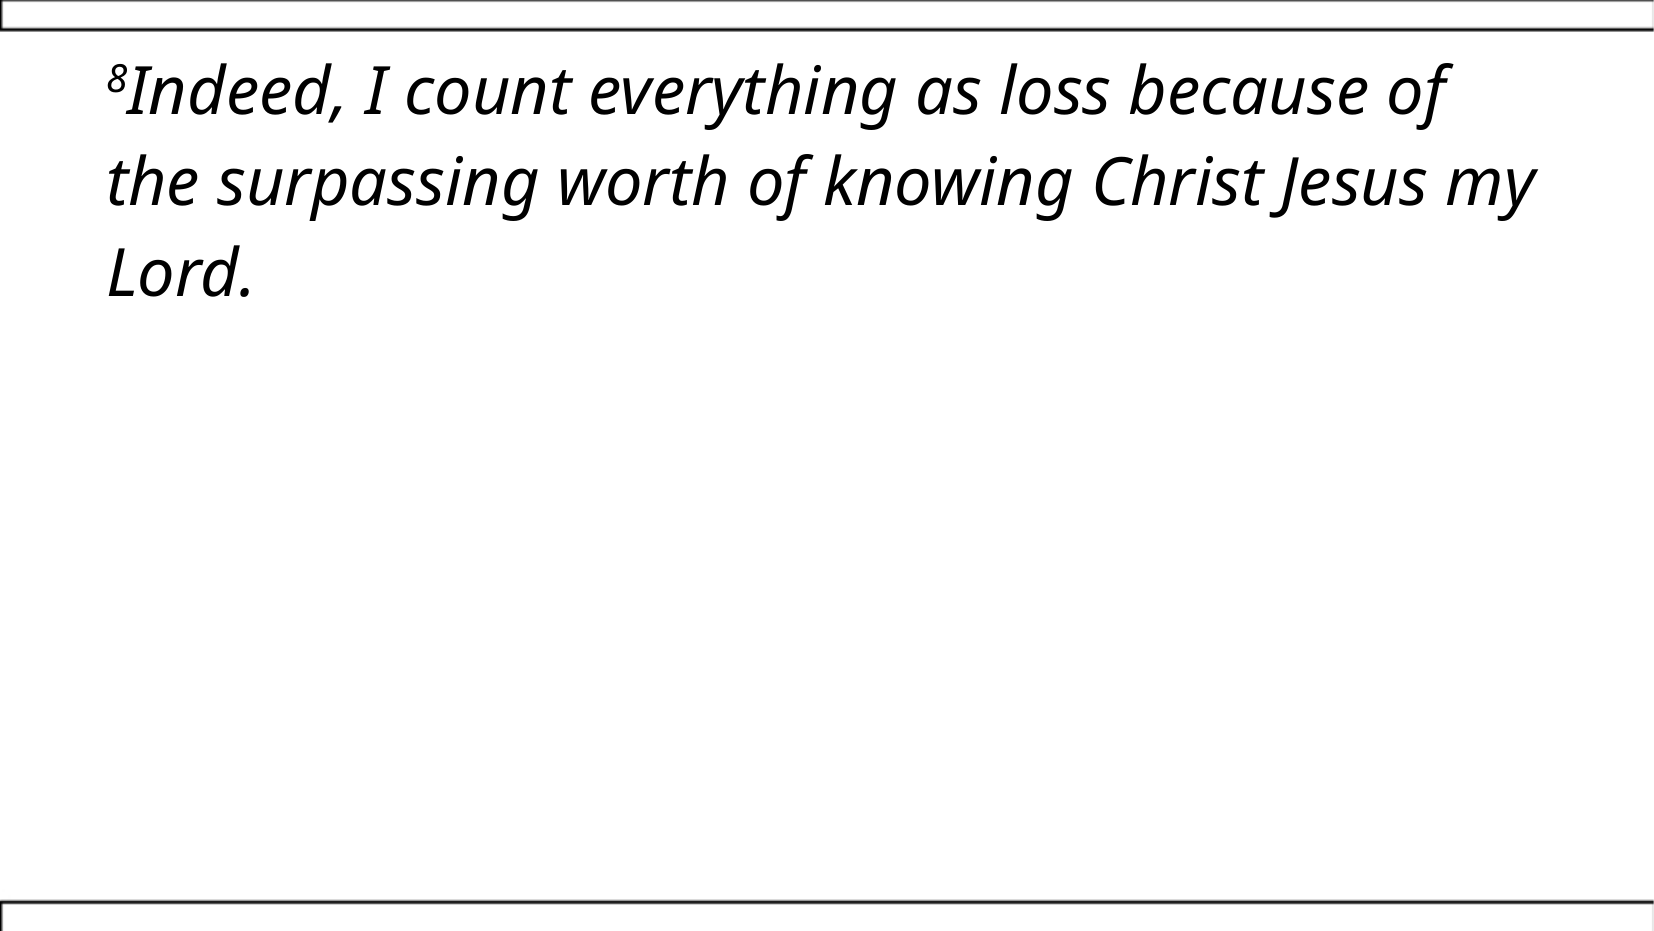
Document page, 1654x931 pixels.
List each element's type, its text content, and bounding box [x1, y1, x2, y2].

text_box 8Indeed, I count everything as loss because of the surpassing worth of knowing Christ Jesus my Lord. [91, 35, 1562, 317]
picture [0, 0, 1654, 931]
